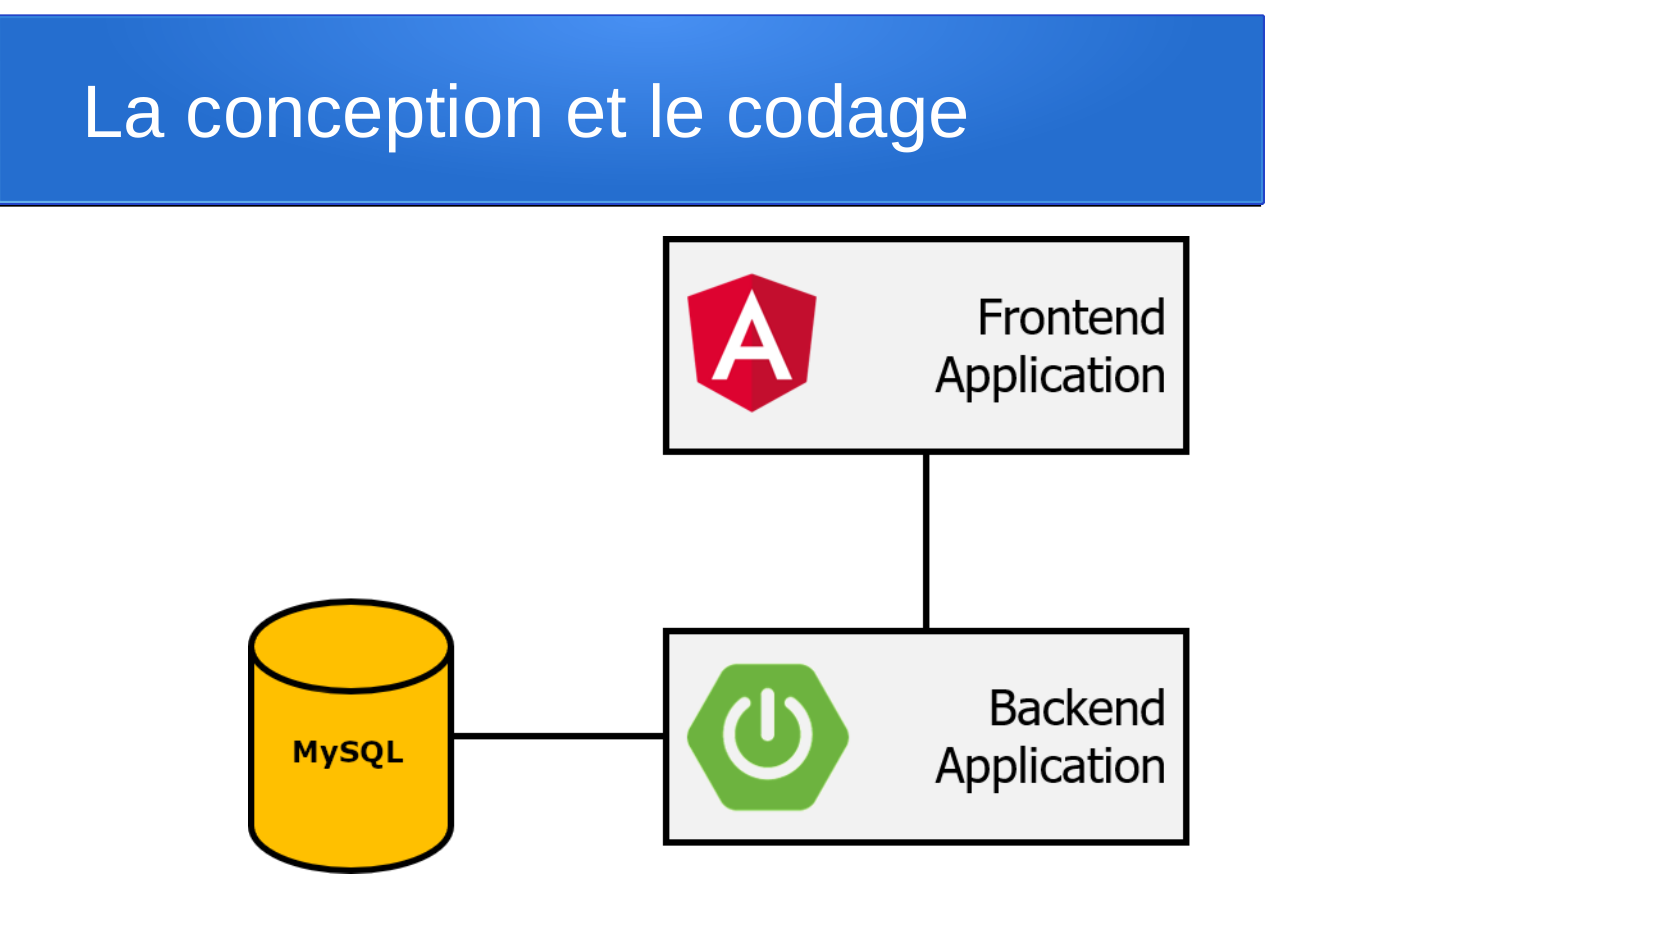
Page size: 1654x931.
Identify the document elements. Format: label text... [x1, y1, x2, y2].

picture [248, 236, 1196, 875]
title La conception et le codage [82, 35, 1235, 189]
